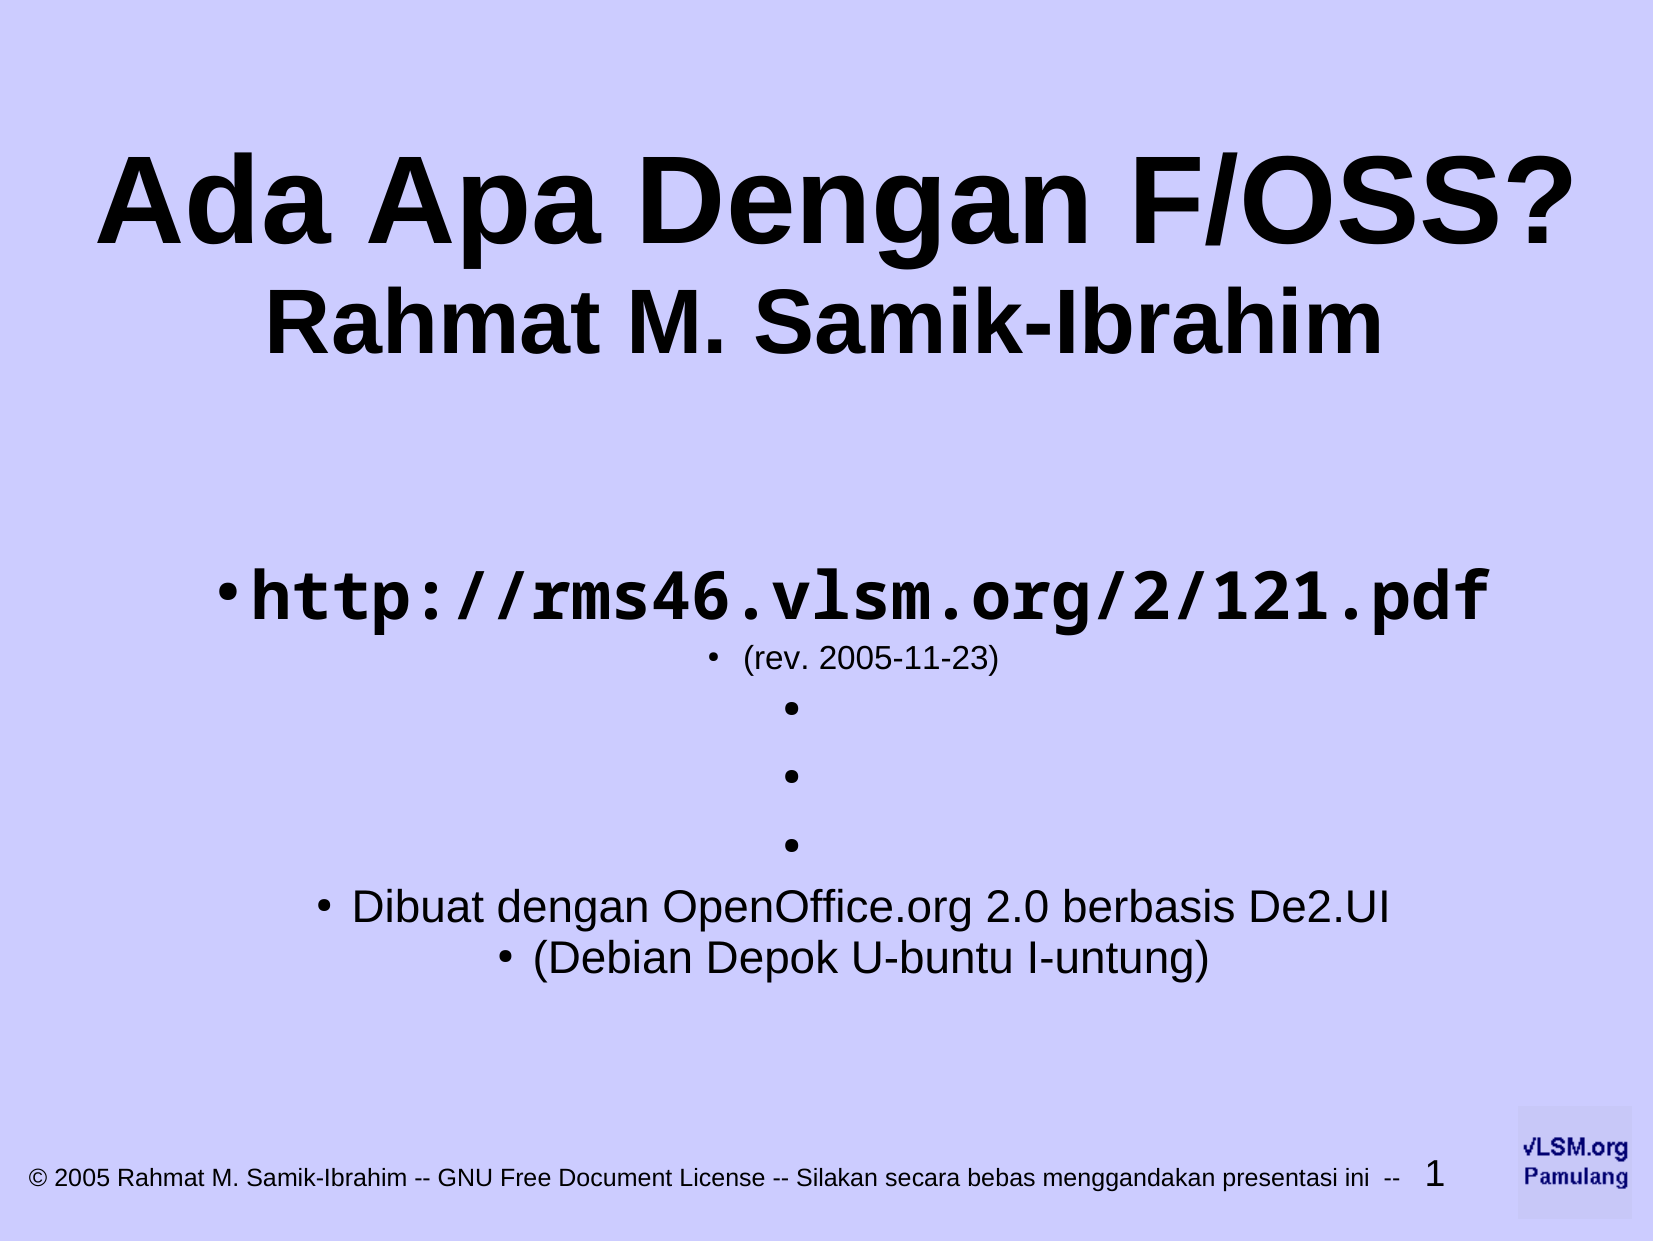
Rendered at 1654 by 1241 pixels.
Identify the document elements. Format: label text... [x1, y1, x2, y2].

subtitle http://rms46.vlsm.org/2/121.pdf (rev. 2005-11-23) Dibuat dengan OpenOffice.org 2.0 berbasis De2.UI (Debian Depok U-buntu I-untung) [81, 490, 1556, 1042]
title Ada Apa Dengan F/OSS? Rahmat M. Samik-Ibrahim [30, 79, 1621, 424]
picture [1518, 1106, 1632, 1219]
